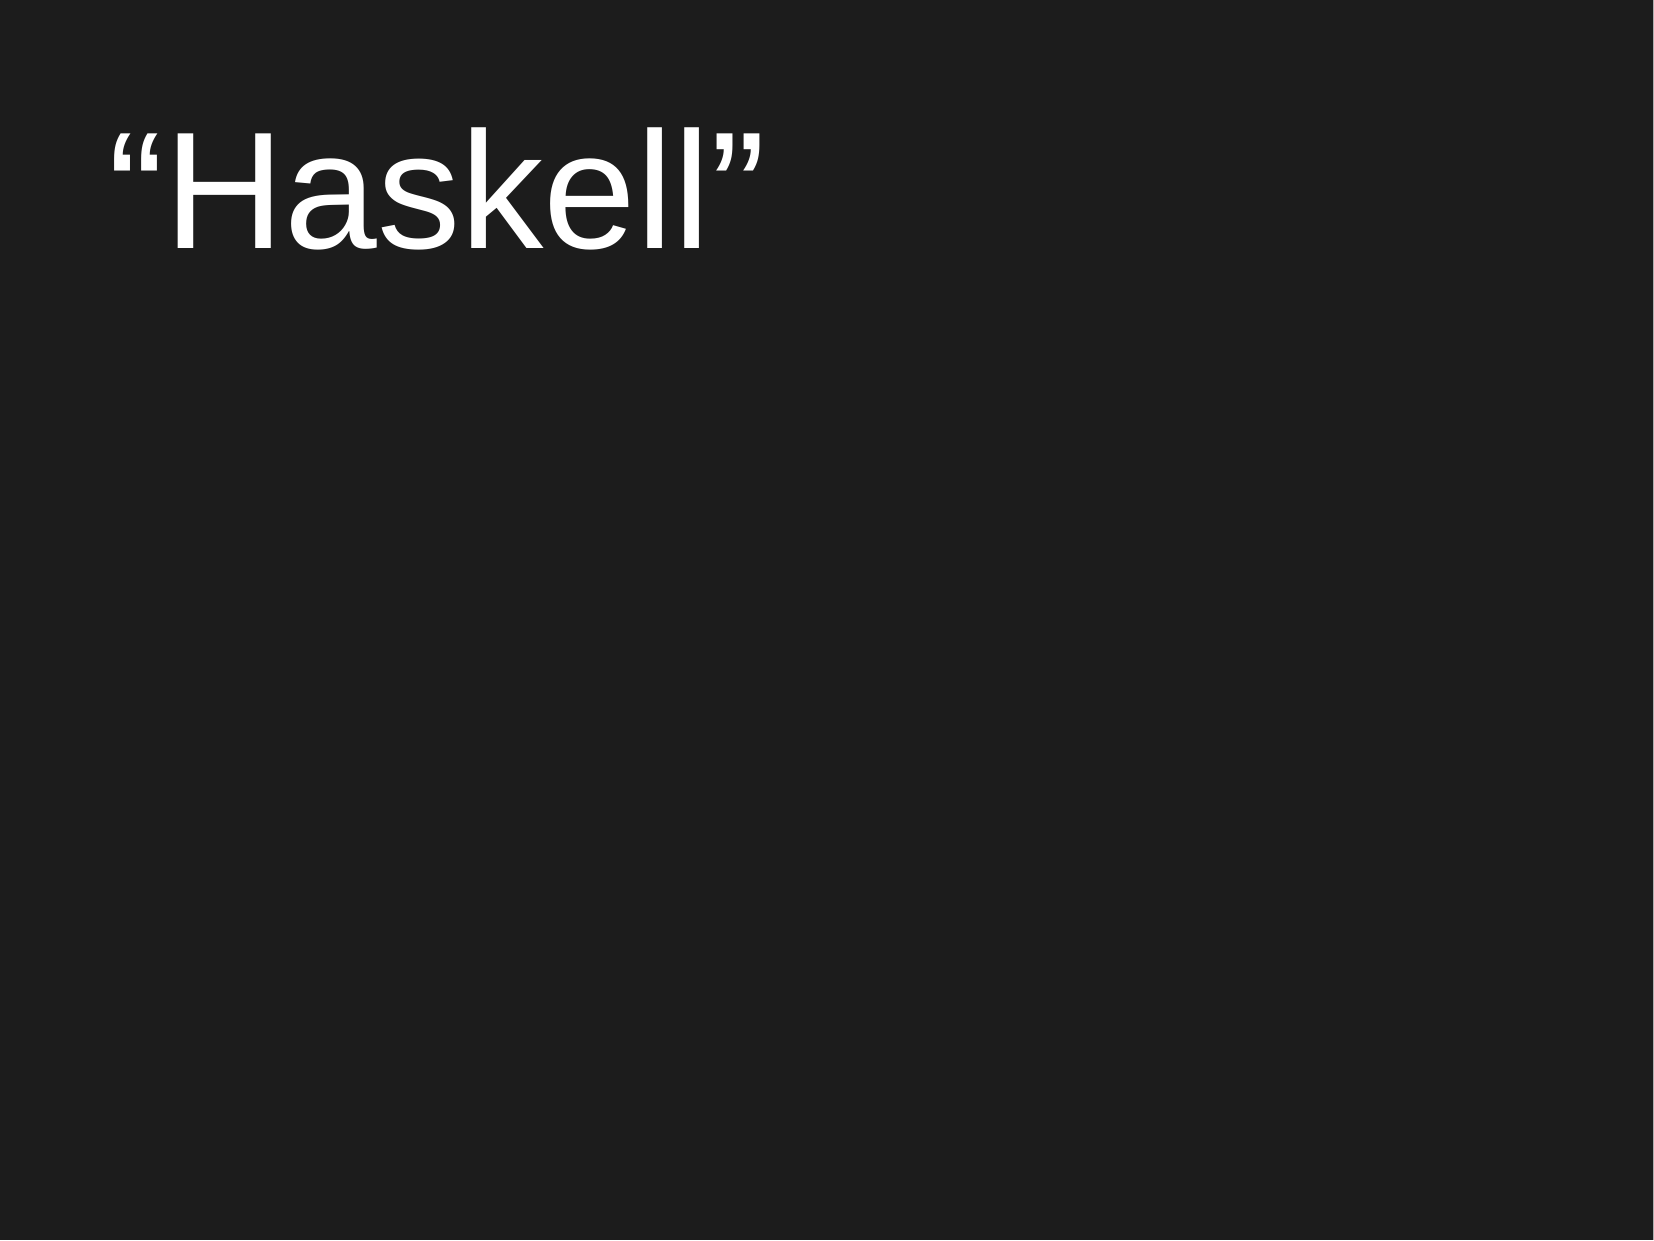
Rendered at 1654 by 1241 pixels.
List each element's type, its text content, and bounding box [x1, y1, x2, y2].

text_box “Haskell” [93, 89, 814, 291]
